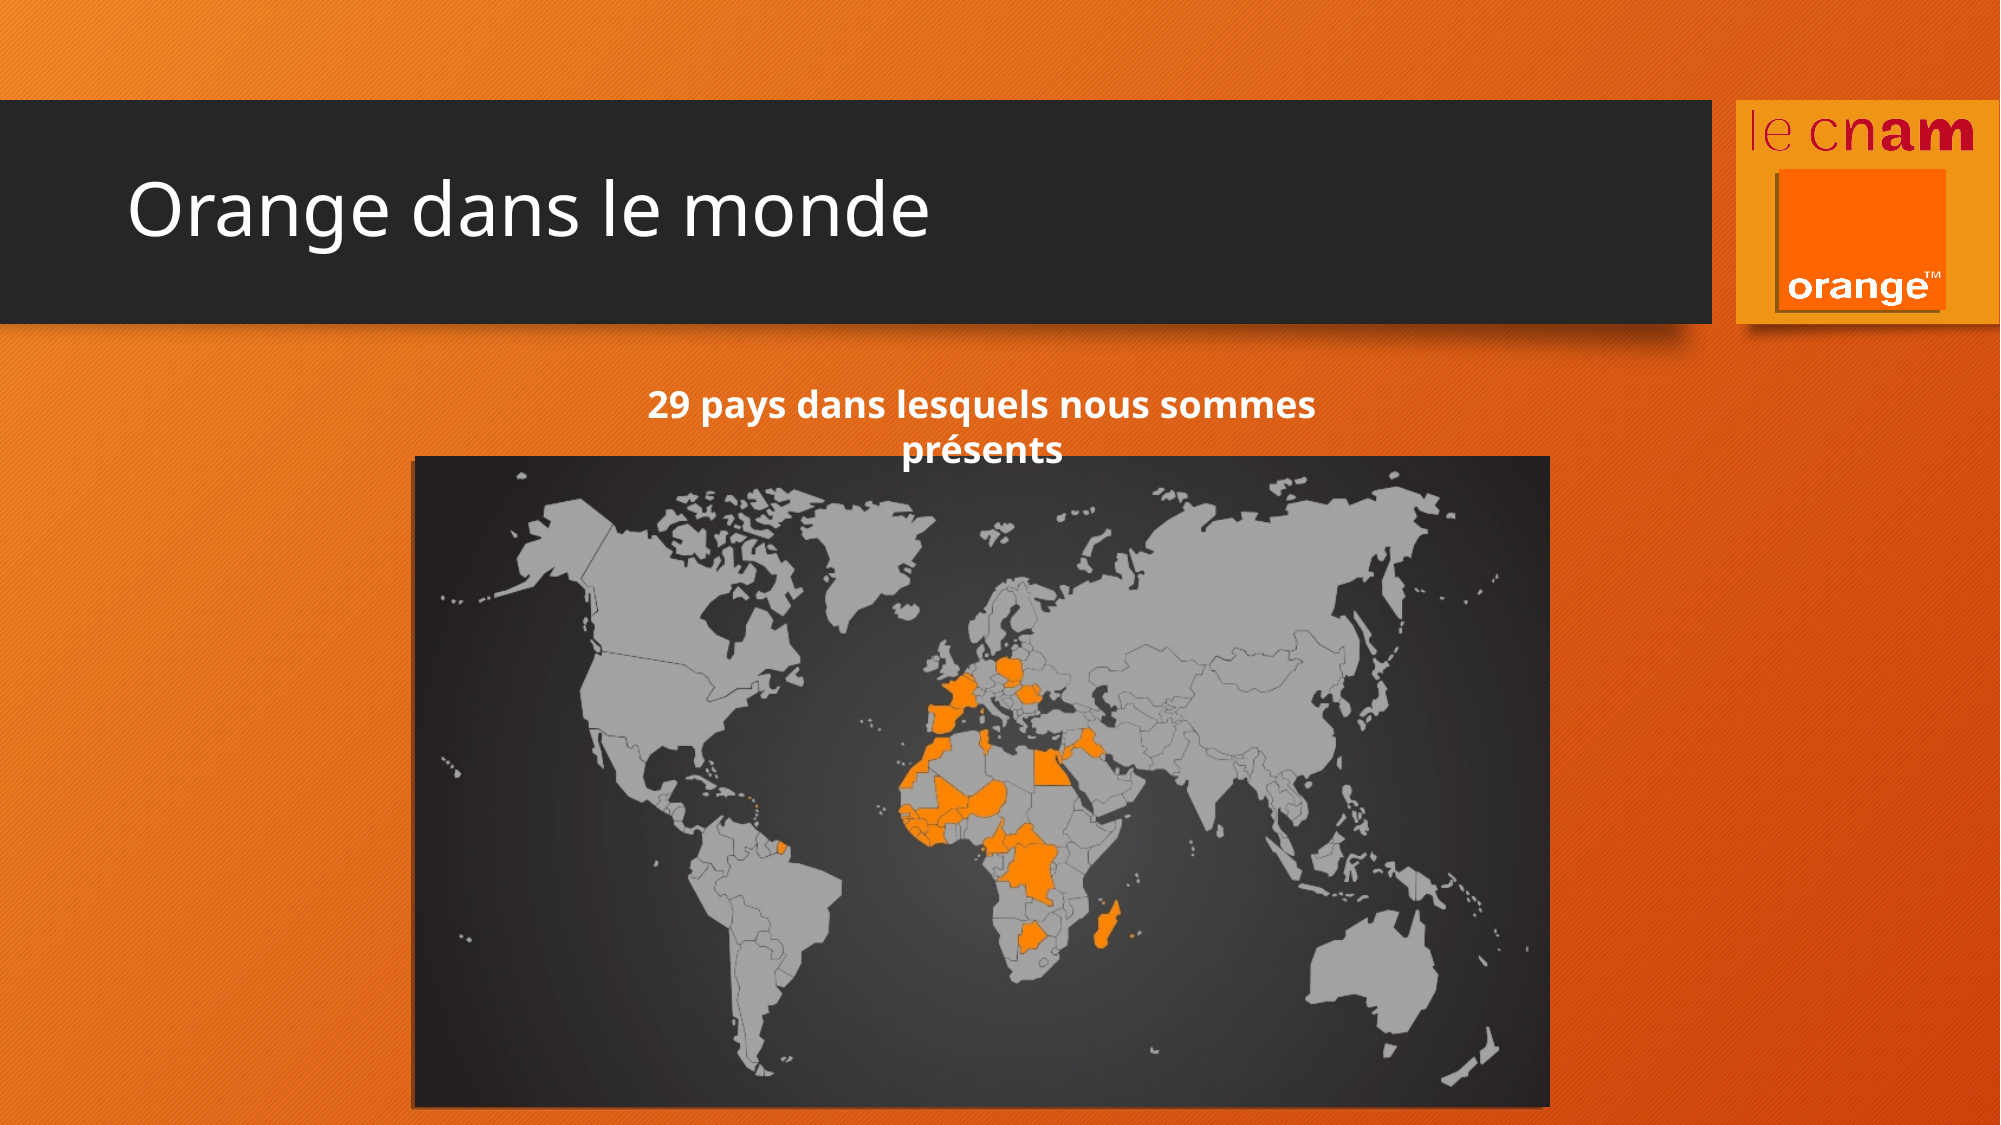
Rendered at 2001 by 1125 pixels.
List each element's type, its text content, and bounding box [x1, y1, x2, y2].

title Orange dans le monde [111, 123, 1689, 301]
picture [1752, 110, 1973, 151]
picture [415, 456, 1550, 1107]
text_box 29 pays dans lesquels nous sommes présents [565, 373, 1400, 435]
picture [1779, 169, 1946, 310]
